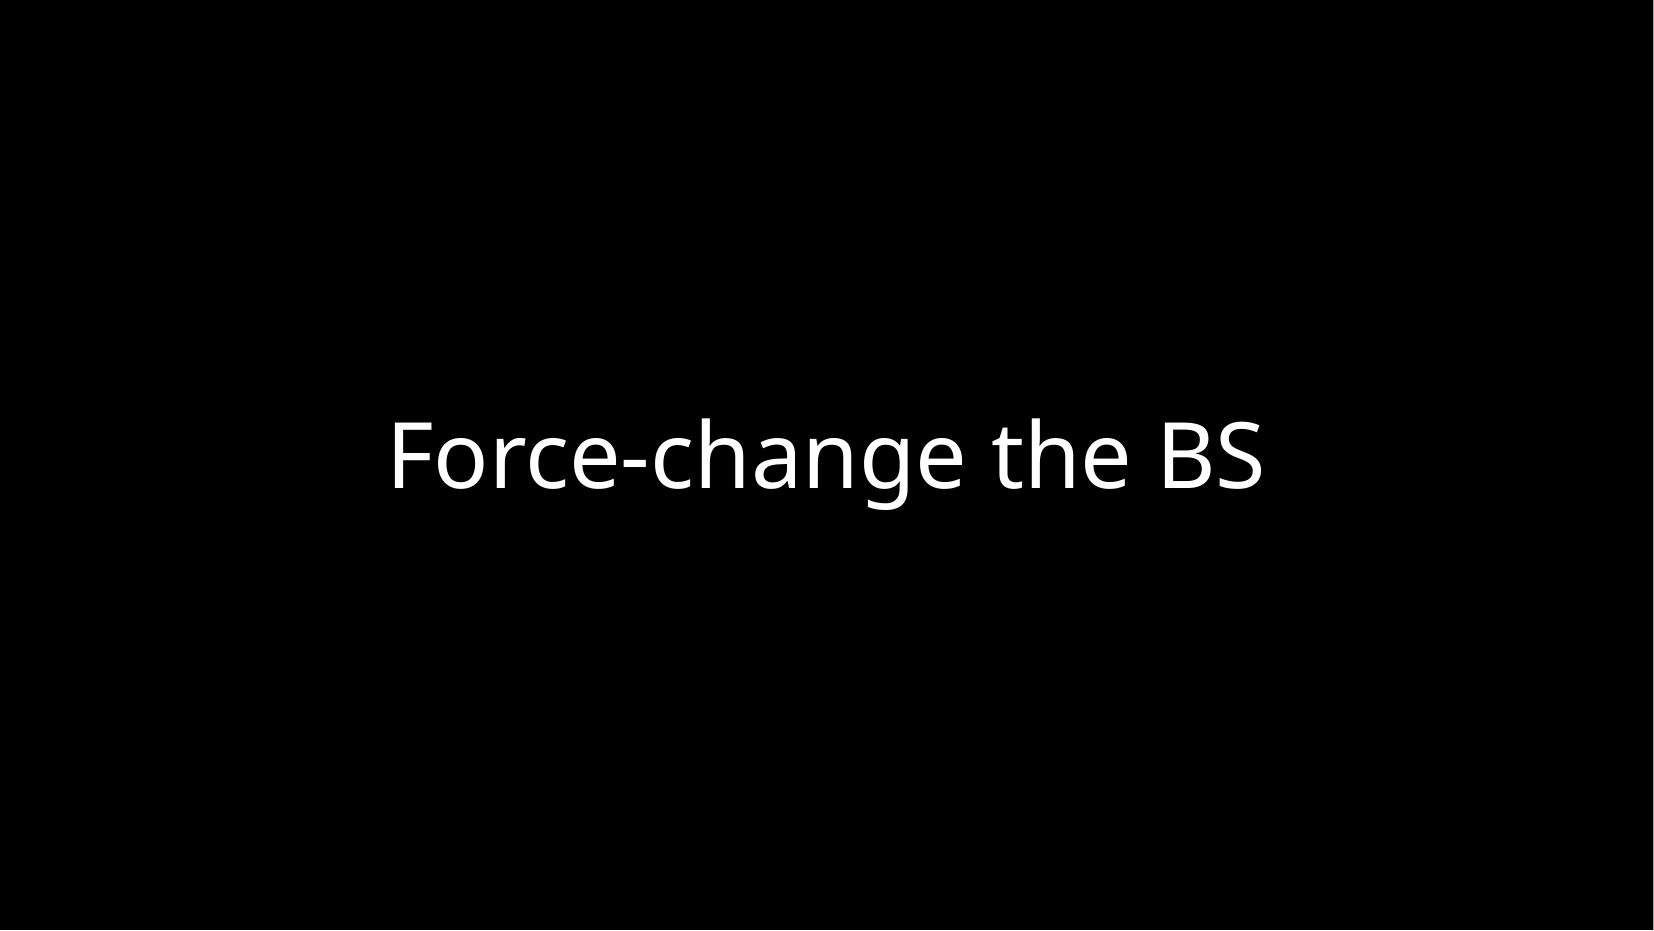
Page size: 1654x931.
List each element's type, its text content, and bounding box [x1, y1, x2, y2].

title Force-change the BS [82, 375, 1571, 531]
